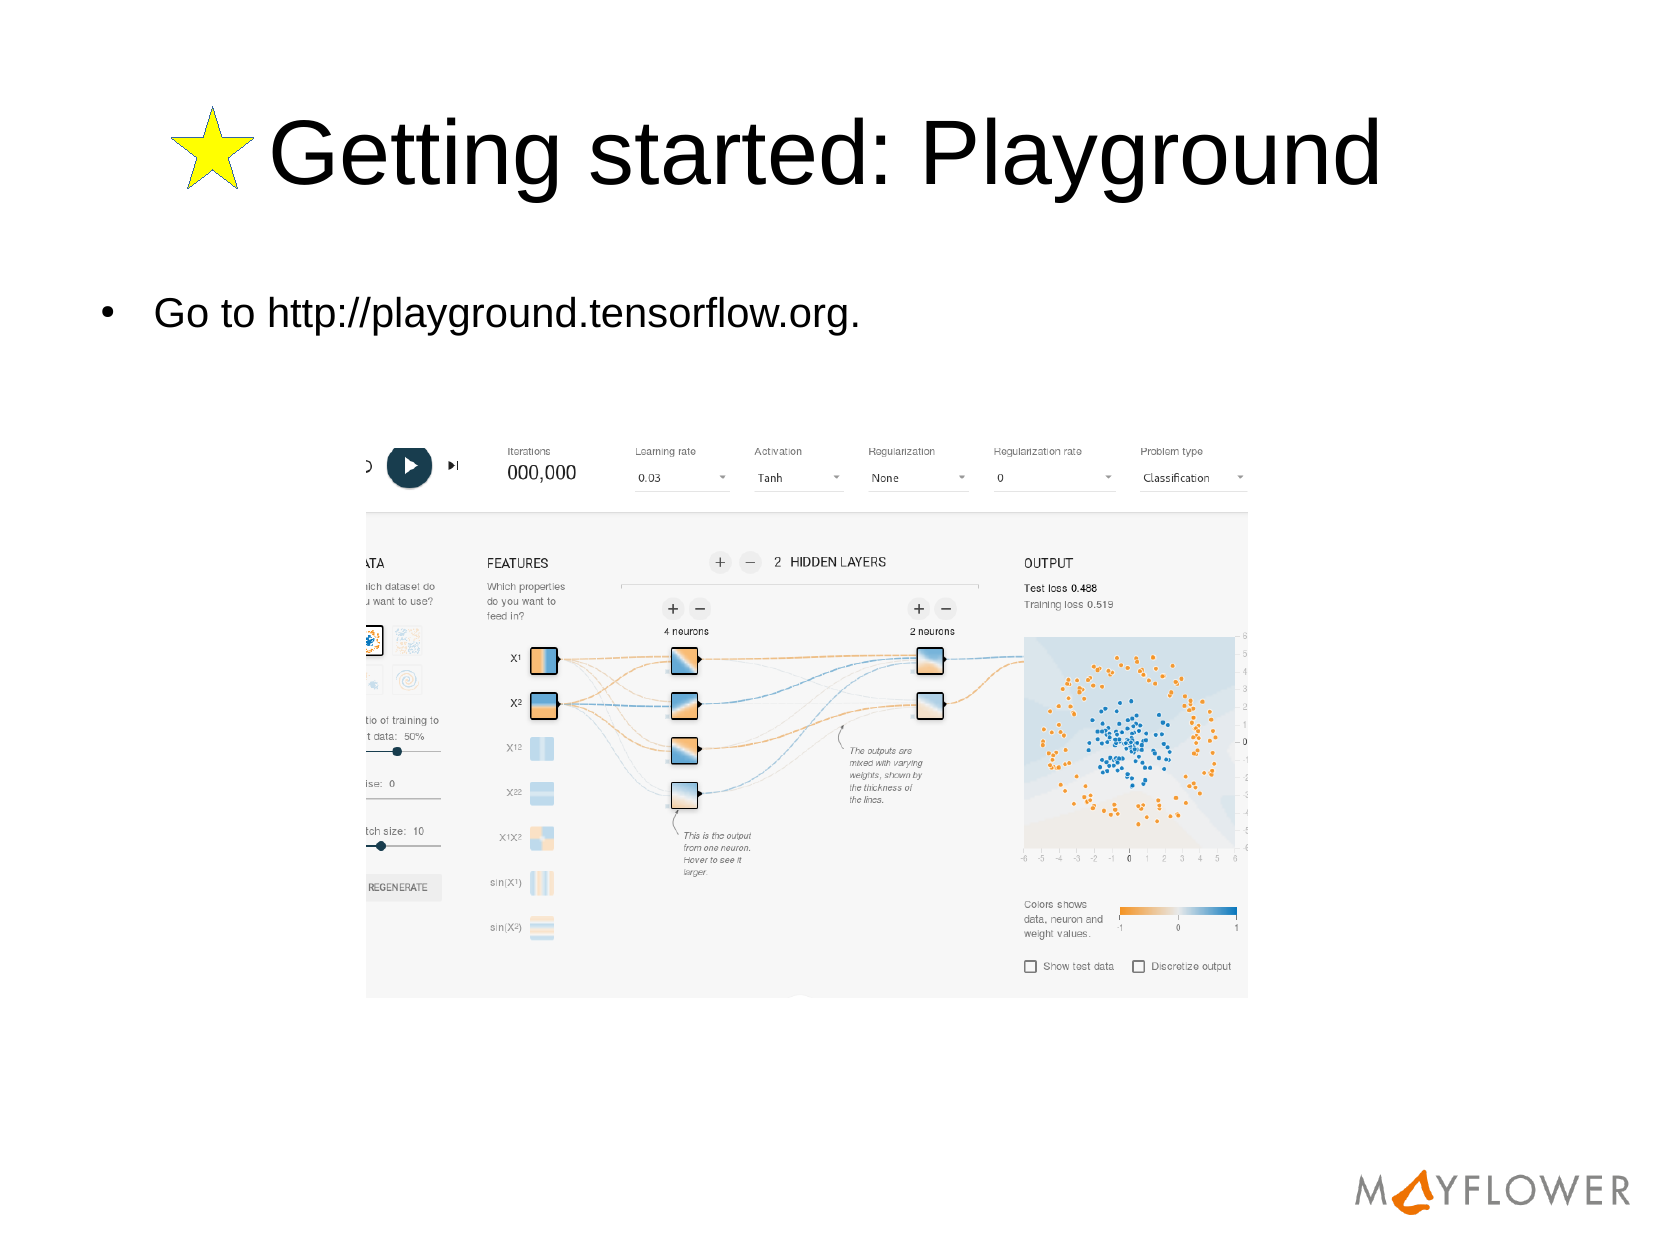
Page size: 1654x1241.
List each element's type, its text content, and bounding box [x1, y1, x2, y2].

list Go to http://playground.tensorflow.org. [82, 290, 1571, 1010]
text_box [171, 106, 254, 189]
picture [366, 448, 1248, 998]
title Getting started: Playground [82, 49, 1571, 257]
picture [1355, 1169, 1630, 1215]
